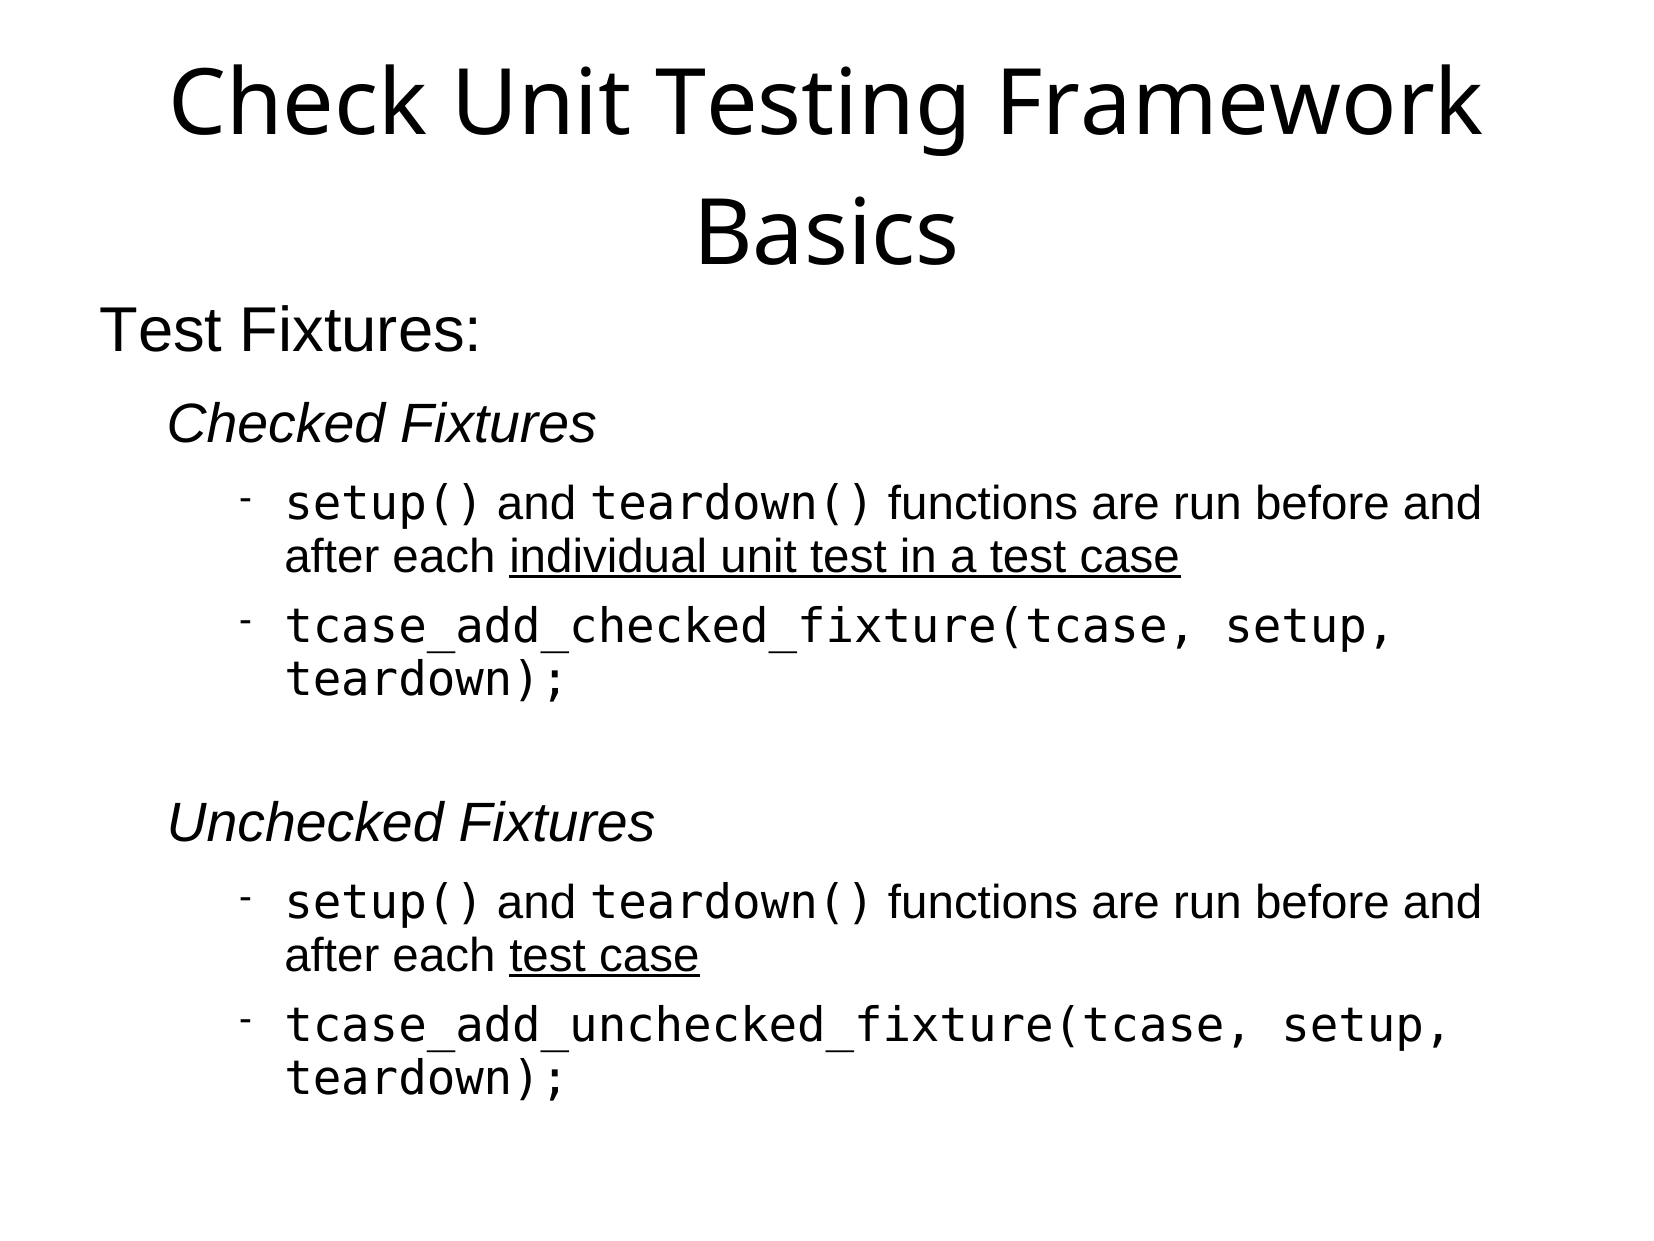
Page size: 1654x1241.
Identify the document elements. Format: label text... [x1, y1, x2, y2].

list Test Fixtures: Checked Fixtures setup() and teardown() functions are run before and after each individual unit test in a test case tcase_add_checked_fixture(tcase, setup, teardown); Unchecked Fixtures setup() and teardown() functions are run before and after each test case tcase_add_unchecked_fixture(tcase, setup, teardown); [82, 290, 1571, 1109]
title Check Unit Testing Framework Basics [29, 23, 1624, 283]
